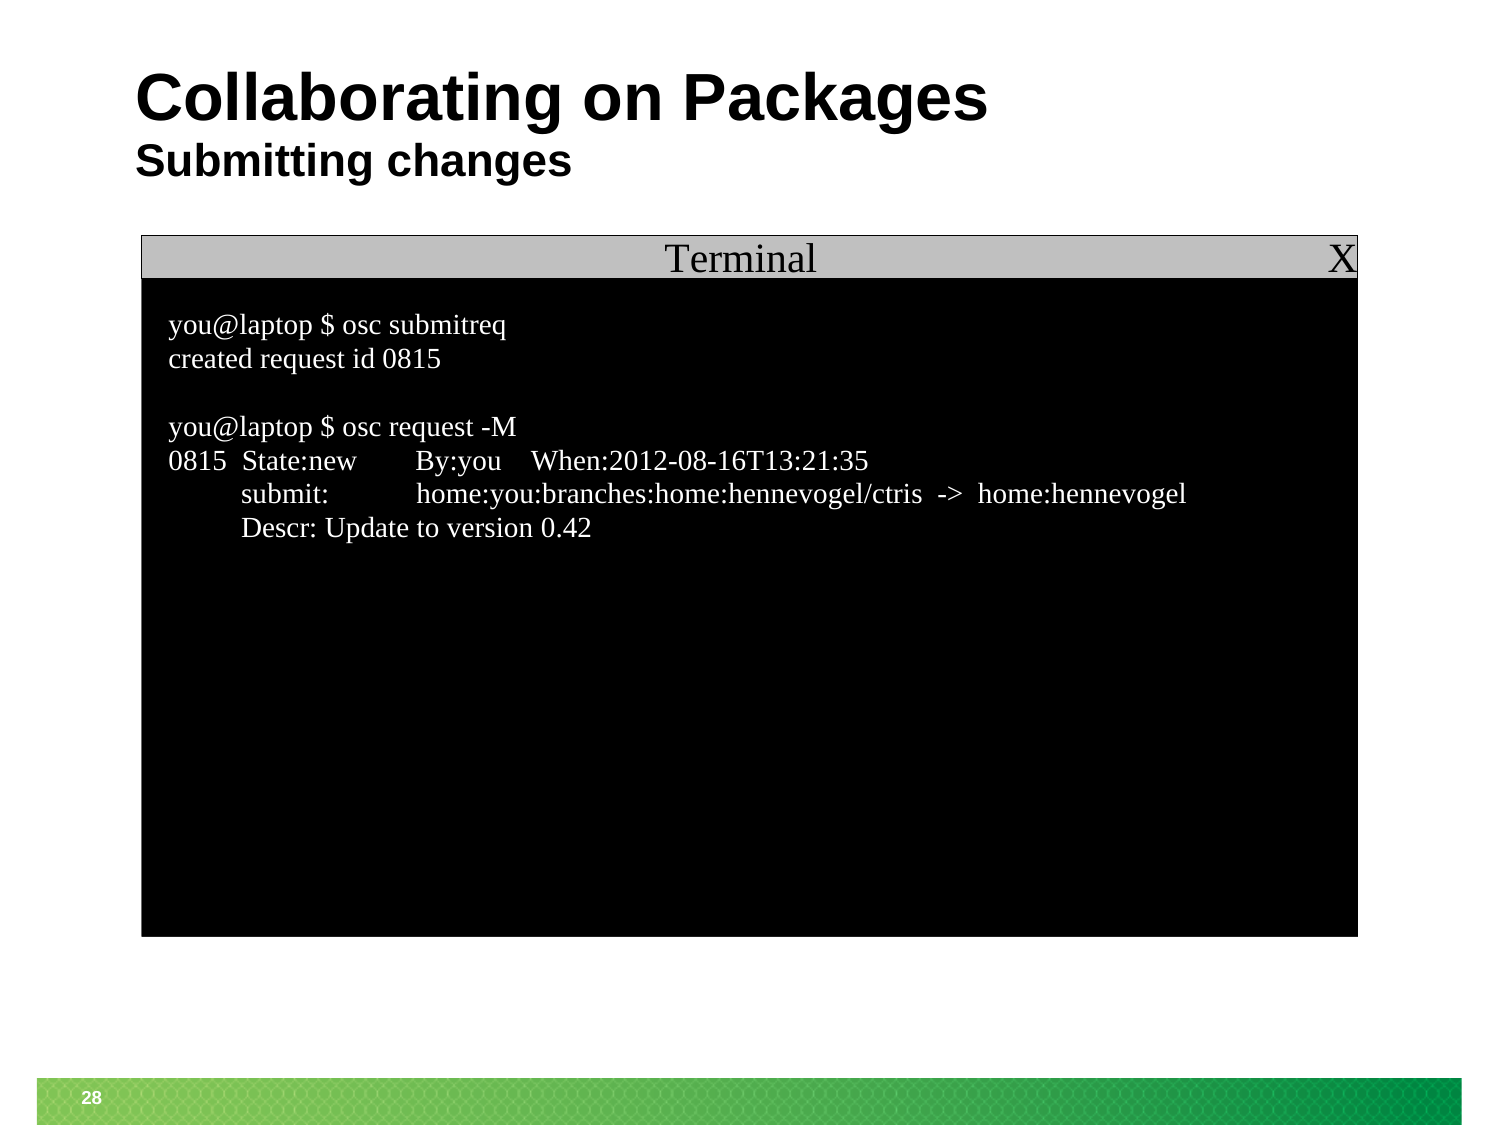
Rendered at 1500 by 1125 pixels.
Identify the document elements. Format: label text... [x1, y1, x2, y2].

picture [36, 1078, 1462, 1125]
text_box Terminal X [141, 235, 1358, 278]
text_box [141, 278, 1358, 937]
text_box you@laptop $ osc submitreq created request id 0815 you@laptop $ osc request -M 0815 State:new By:you When:2012-08-16T13:21:35 submit: home:you:branches:home:hennevogel/ctris -> home:hennevogel Descr: Update to version 0.42 [168, 307, 1335, 919]
title Collaborating on Packages Submitting changes [135, 41, 1372, 204]
